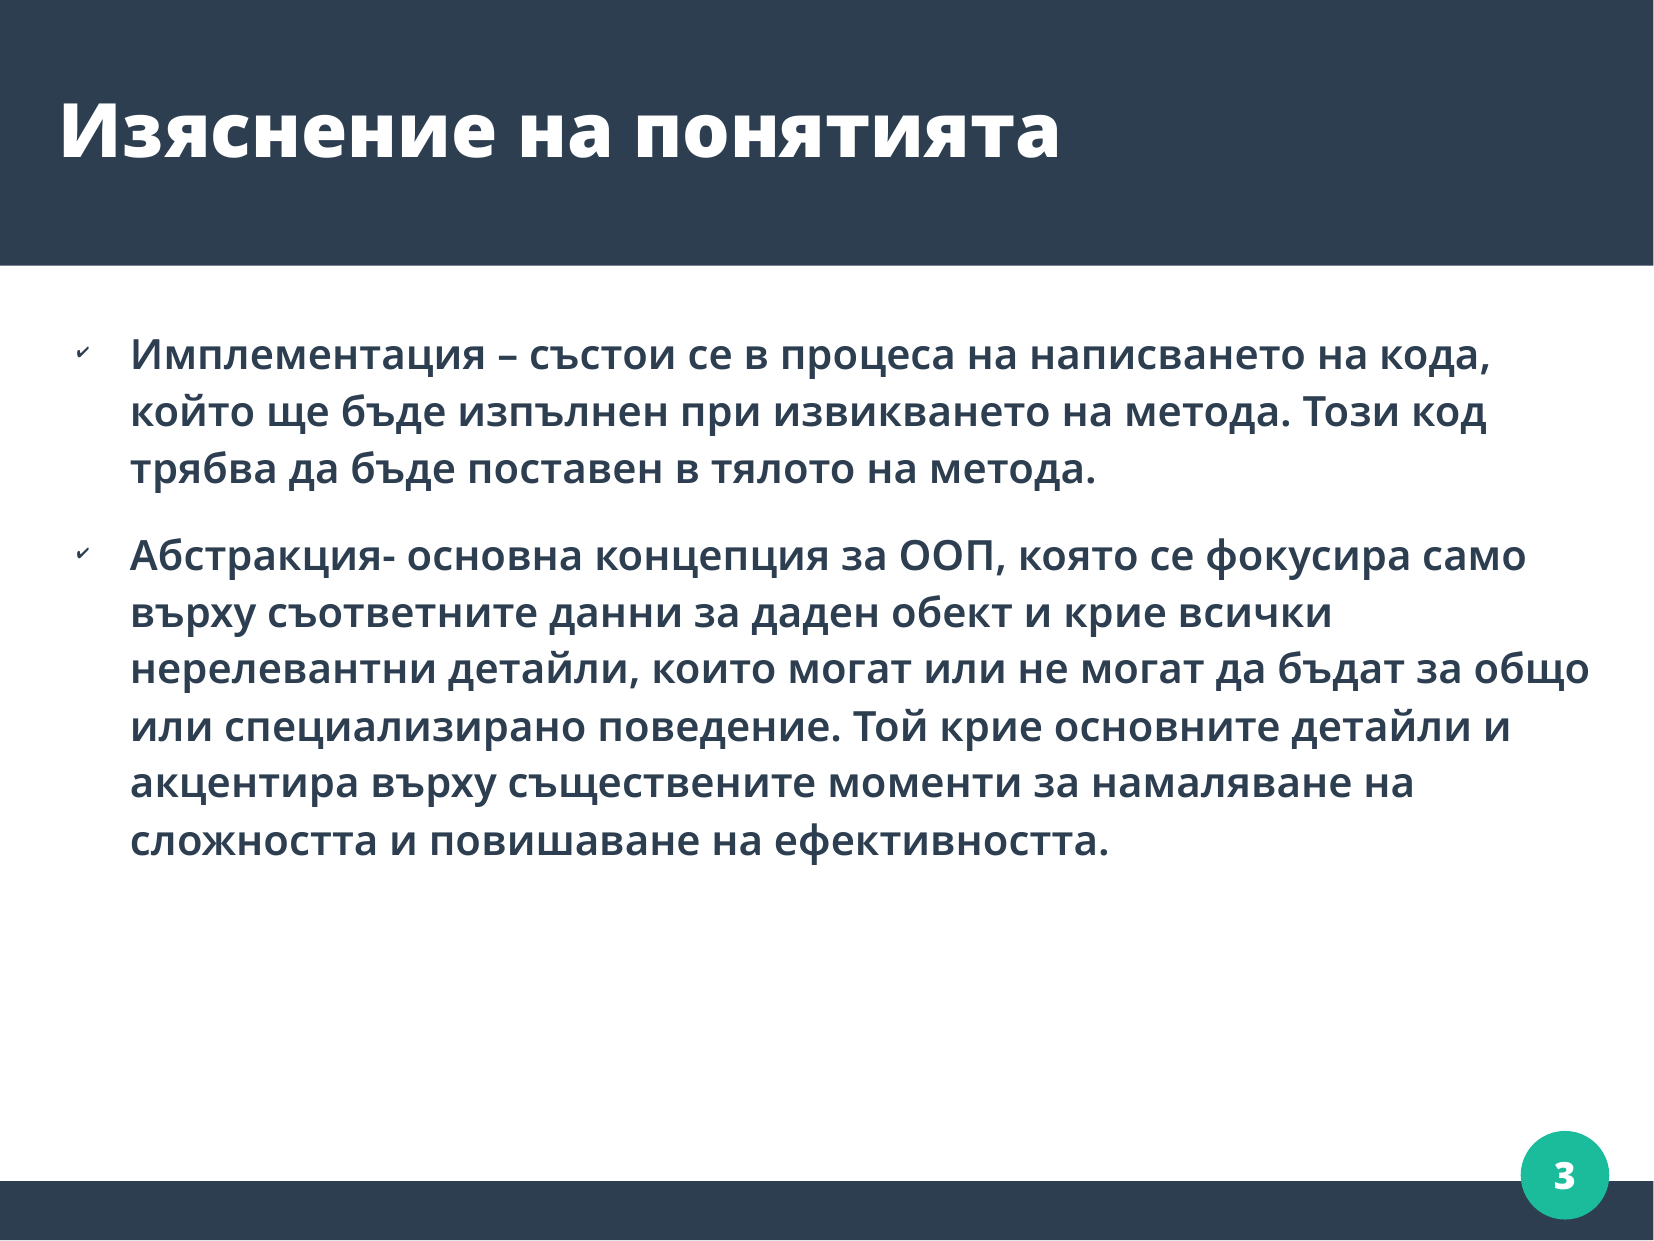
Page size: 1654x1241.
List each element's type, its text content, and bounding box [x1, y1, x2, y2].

title Изяснение на понятията [59, 49, 1595, 207]
list Имплементация – със­тои се в процеса на написването на кода, който ще бъде изпъл­нен при из­викването на метода. Този код трябва да бъде поставен в тяло­то на метода. Абстракция- основна концепция за OOП, която се фокусира само върху съответните данни за даден обект и крие всички нерелевантни детайли, които могат или не могат да бъдат за общо или специализирано поведение. Той крие основните детайли и акцентира върху съществените моменти за намаляване на сложността и повишаване на ефективността. [59, 324, 1595, 1152]
